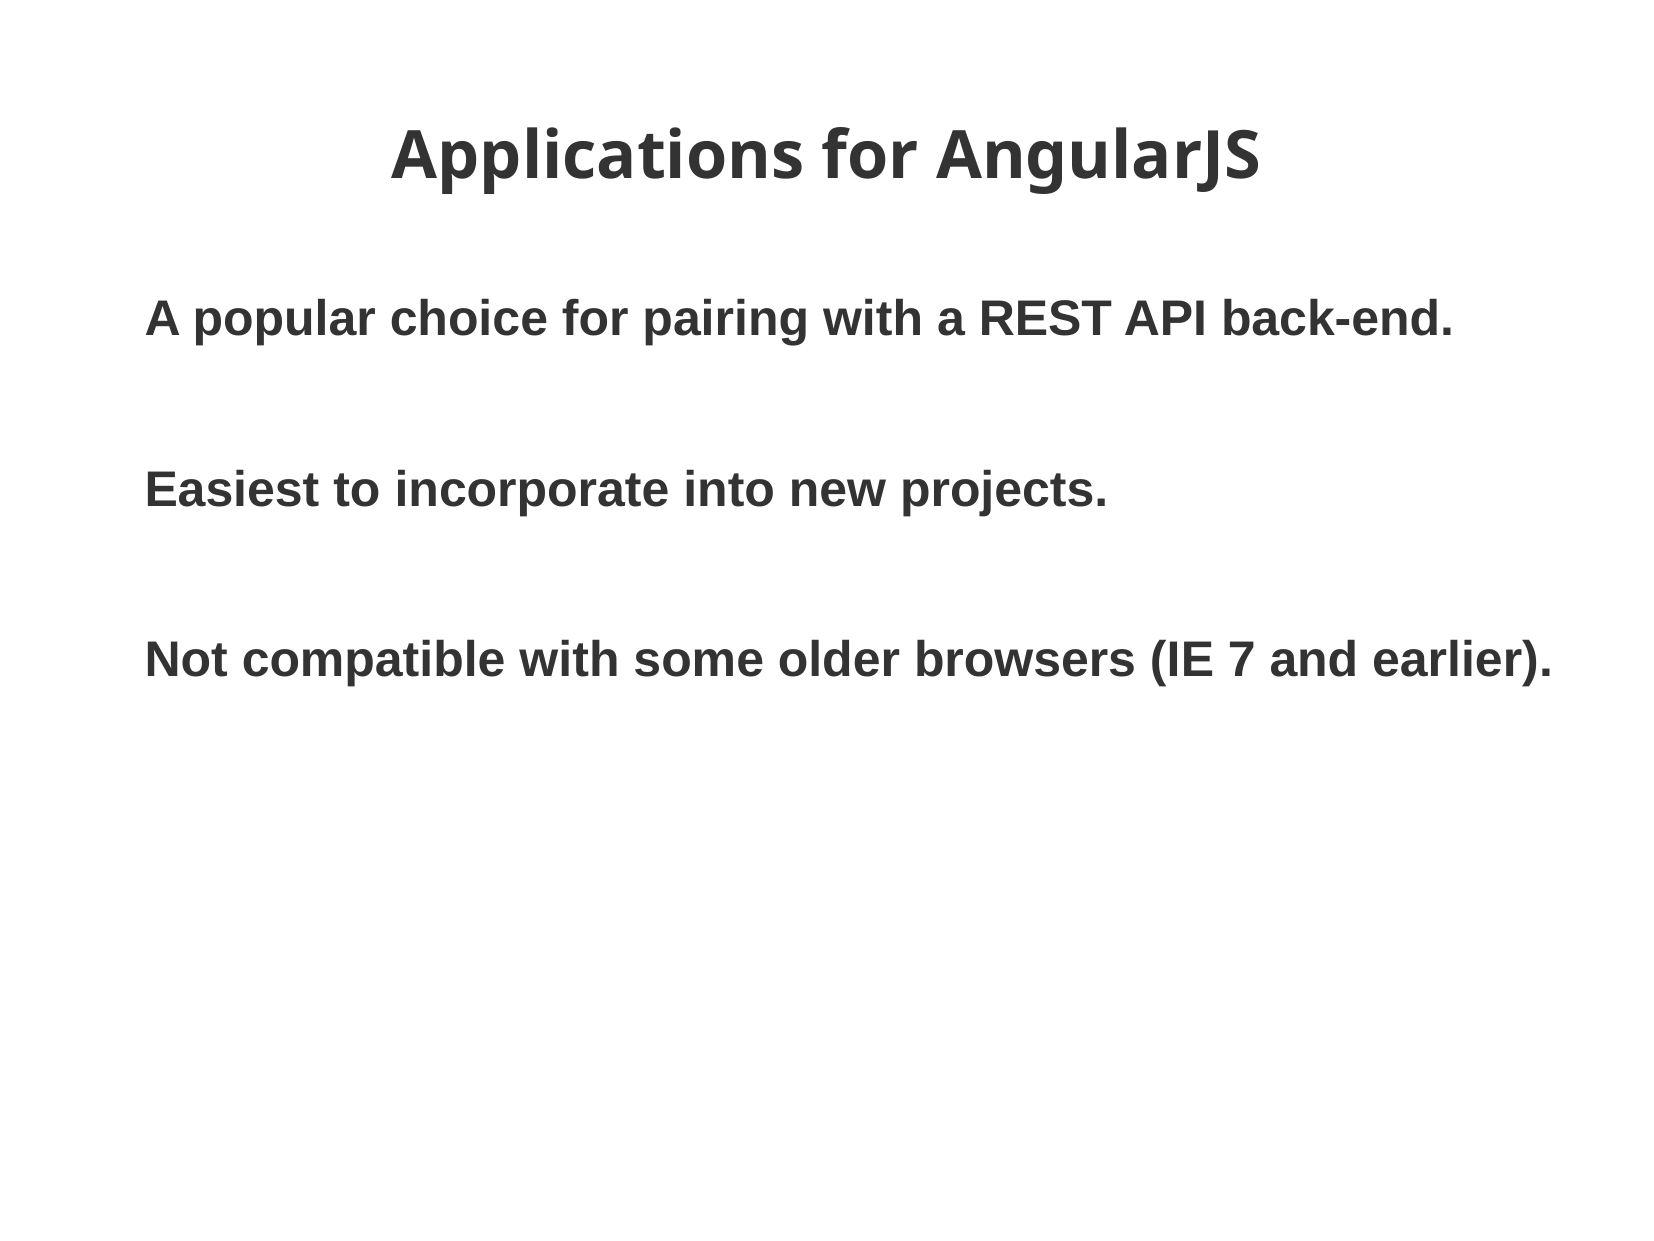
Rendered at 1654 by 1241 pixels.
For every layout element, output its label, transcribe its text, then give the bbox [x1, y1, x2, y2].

list A popular choice for pairing with a REST API back-end. Easiest to incorporate into new projects. Not compatible with some older browsers (IE 7 and earlier). [82, 290, 1571, 1010]
title Applications for AngularJS [82, 49, 1571, 257]
